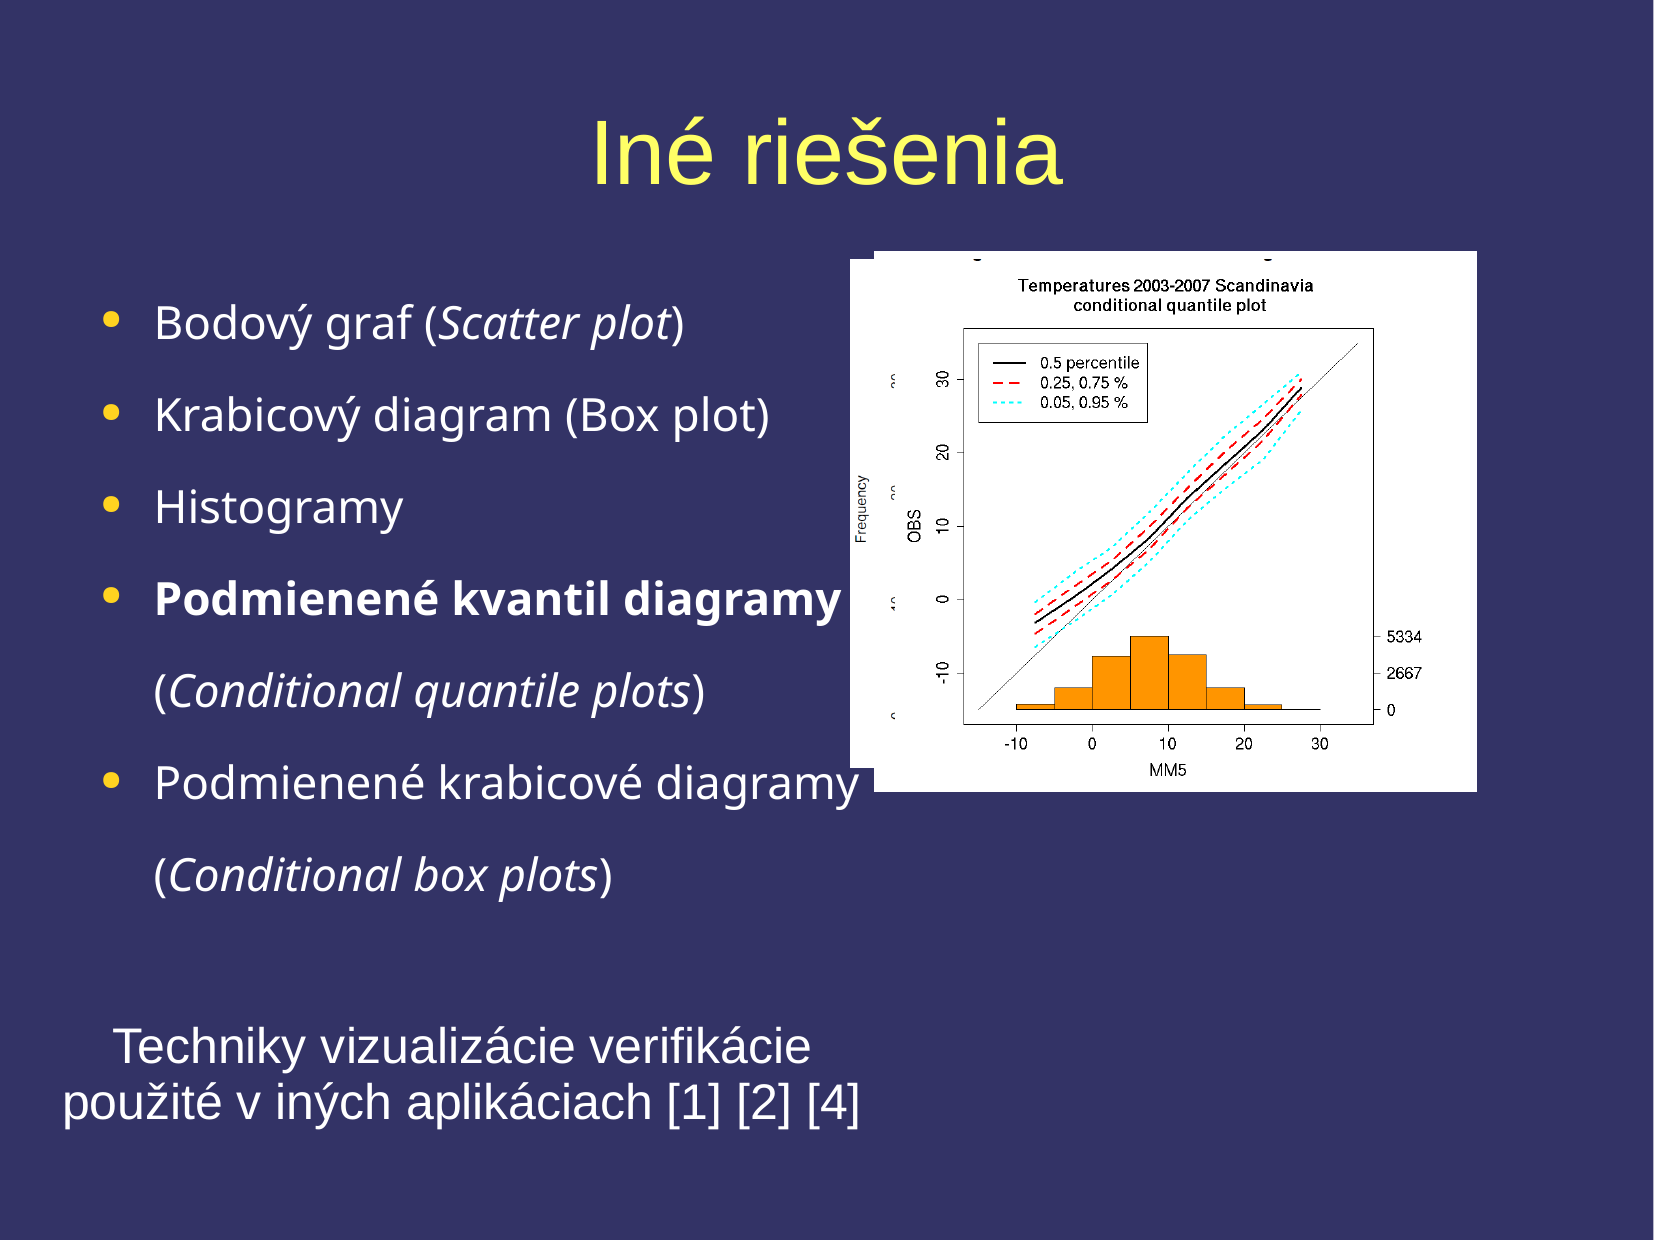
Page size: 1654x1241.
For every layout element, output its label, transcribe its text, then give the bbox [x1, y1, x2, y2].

picture [850, 251, 1477, 792]
title Iné riešenia [82, 49, 1571, 257]
list Bodový graf (Scatter plot) Krabicový diagram (Box plot) Histogramy Podmienené kvantil diagramy (Conditional quantile plots) Podmienené krabicové diagramy (Conditional box plots) [82, 290, 1571, 1109]
text_box Techniky vizualizácie verifikácie použité v iných aplikáciach [1] [2] [4] [47, 1010, 922, 1193]
